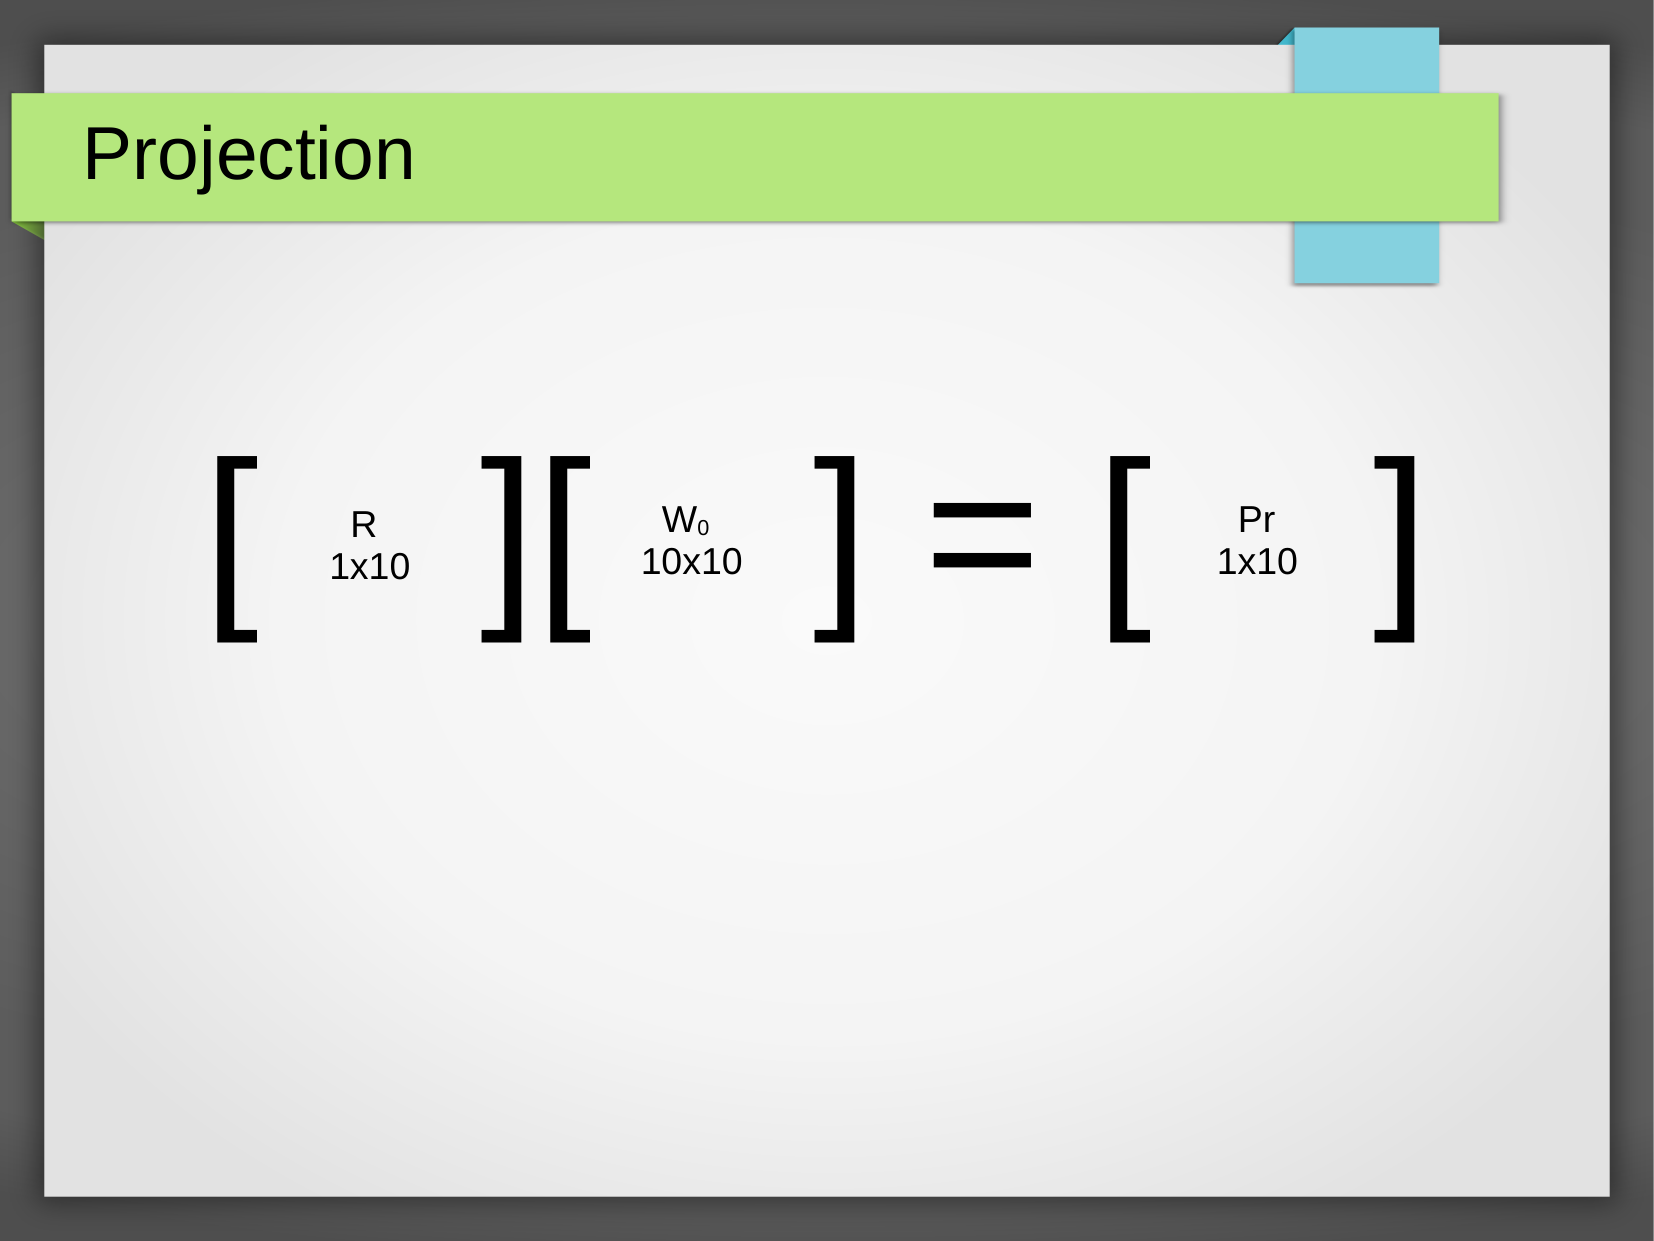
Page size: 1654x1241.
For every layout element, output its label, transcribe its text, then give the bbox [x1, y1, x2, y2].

text_box Pr 1x10 [1181, 490, 1347, 590]
text_box [ ][ ] = [ ] [188, 413, 1501, 652]
picture [0, 0, 1654, 1241]
text_box R 1x10 [314, 496, 426, 595]
text_box W0 10x10 [625, 491, 768, 603]
title Projection [82, 94, 1264, 213]
